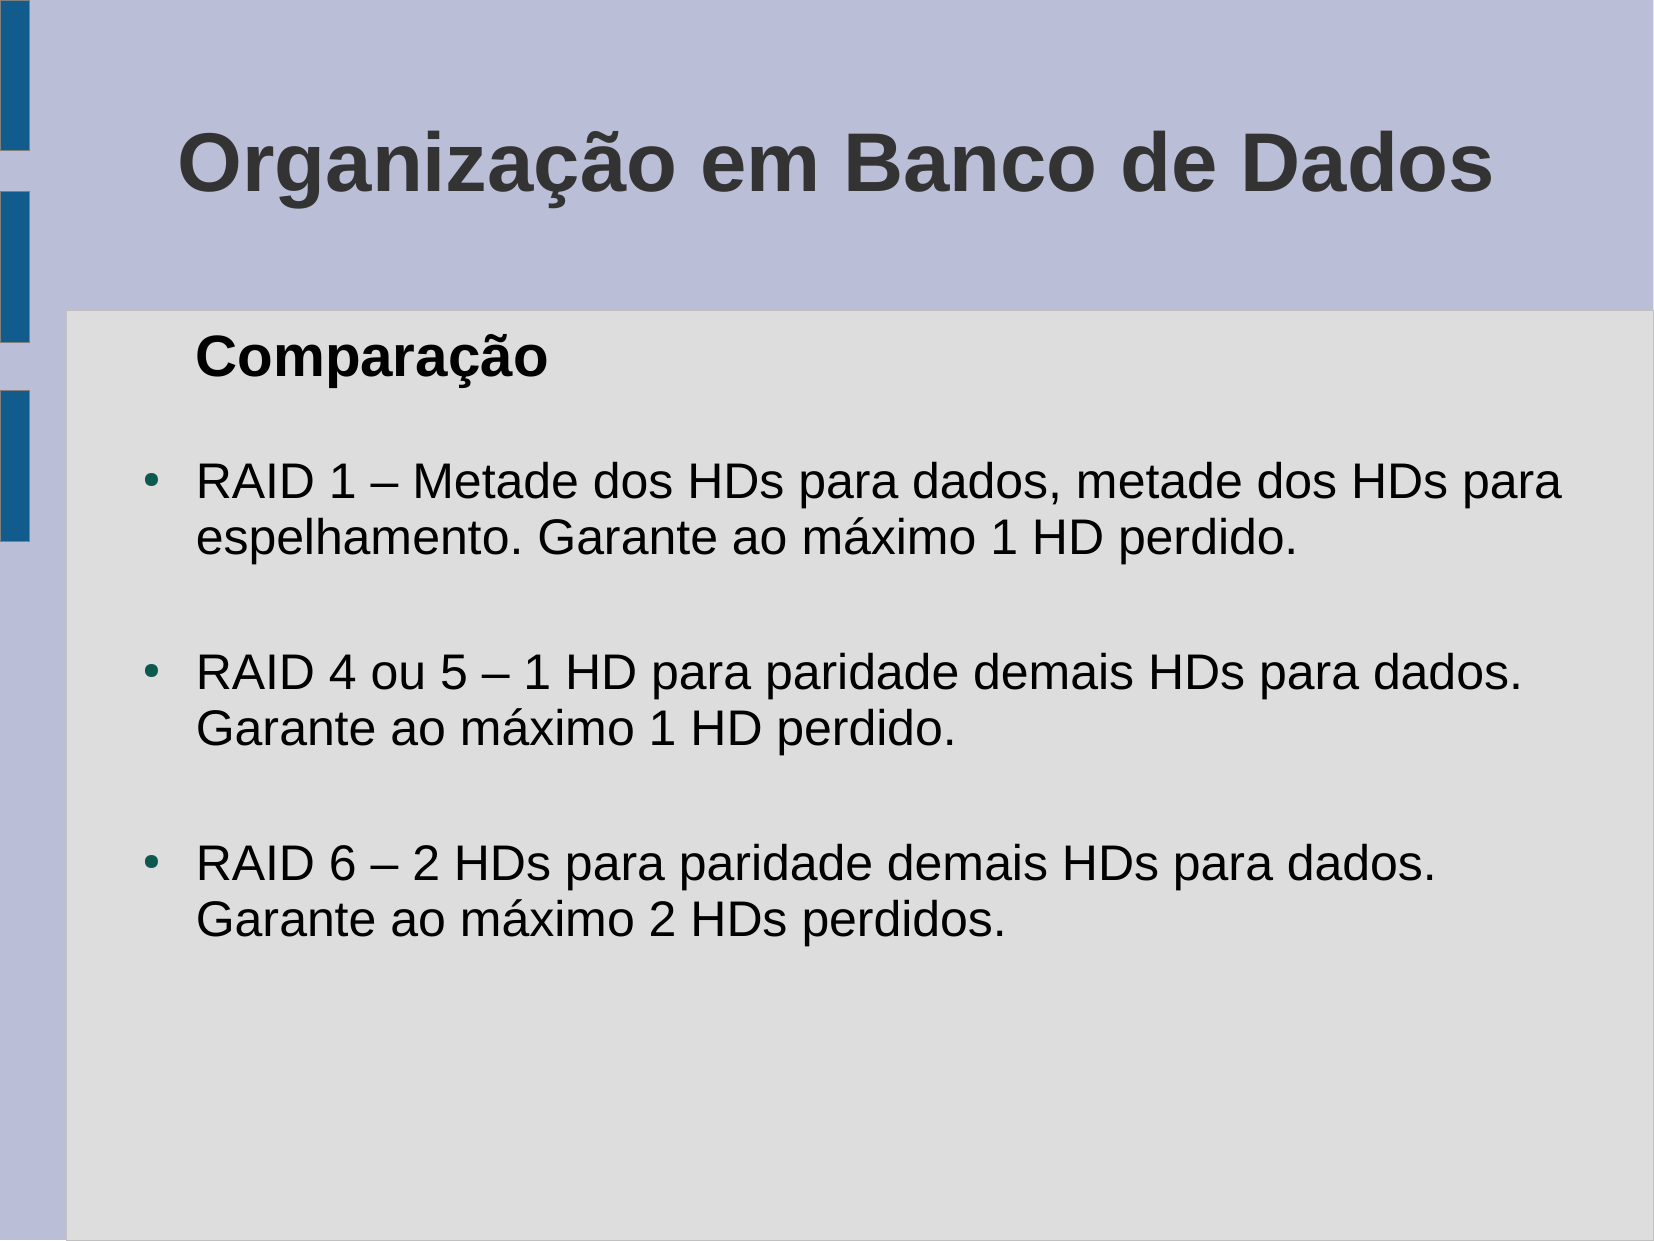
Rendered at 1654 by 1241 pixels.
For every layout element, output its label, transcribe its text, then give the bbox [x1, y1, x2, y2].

title Organização em Banco de Dados [82, 59, 1592, 267]
list Comparação RAID 1 – Metade dos HDs para dados, metade dos HDs para espelhamento. Garante ao máximo 1 HD perdido. RAID 4 ou 5 – 1 HD para paridade demais HDs para dados. Garante ao máximo 1 HD perdido. RAID 6 – 2 HDs para paridade demais HDs para dados. Garante ao máximo 2 HDs perdidos. [124, 323, 1597, 1074]
